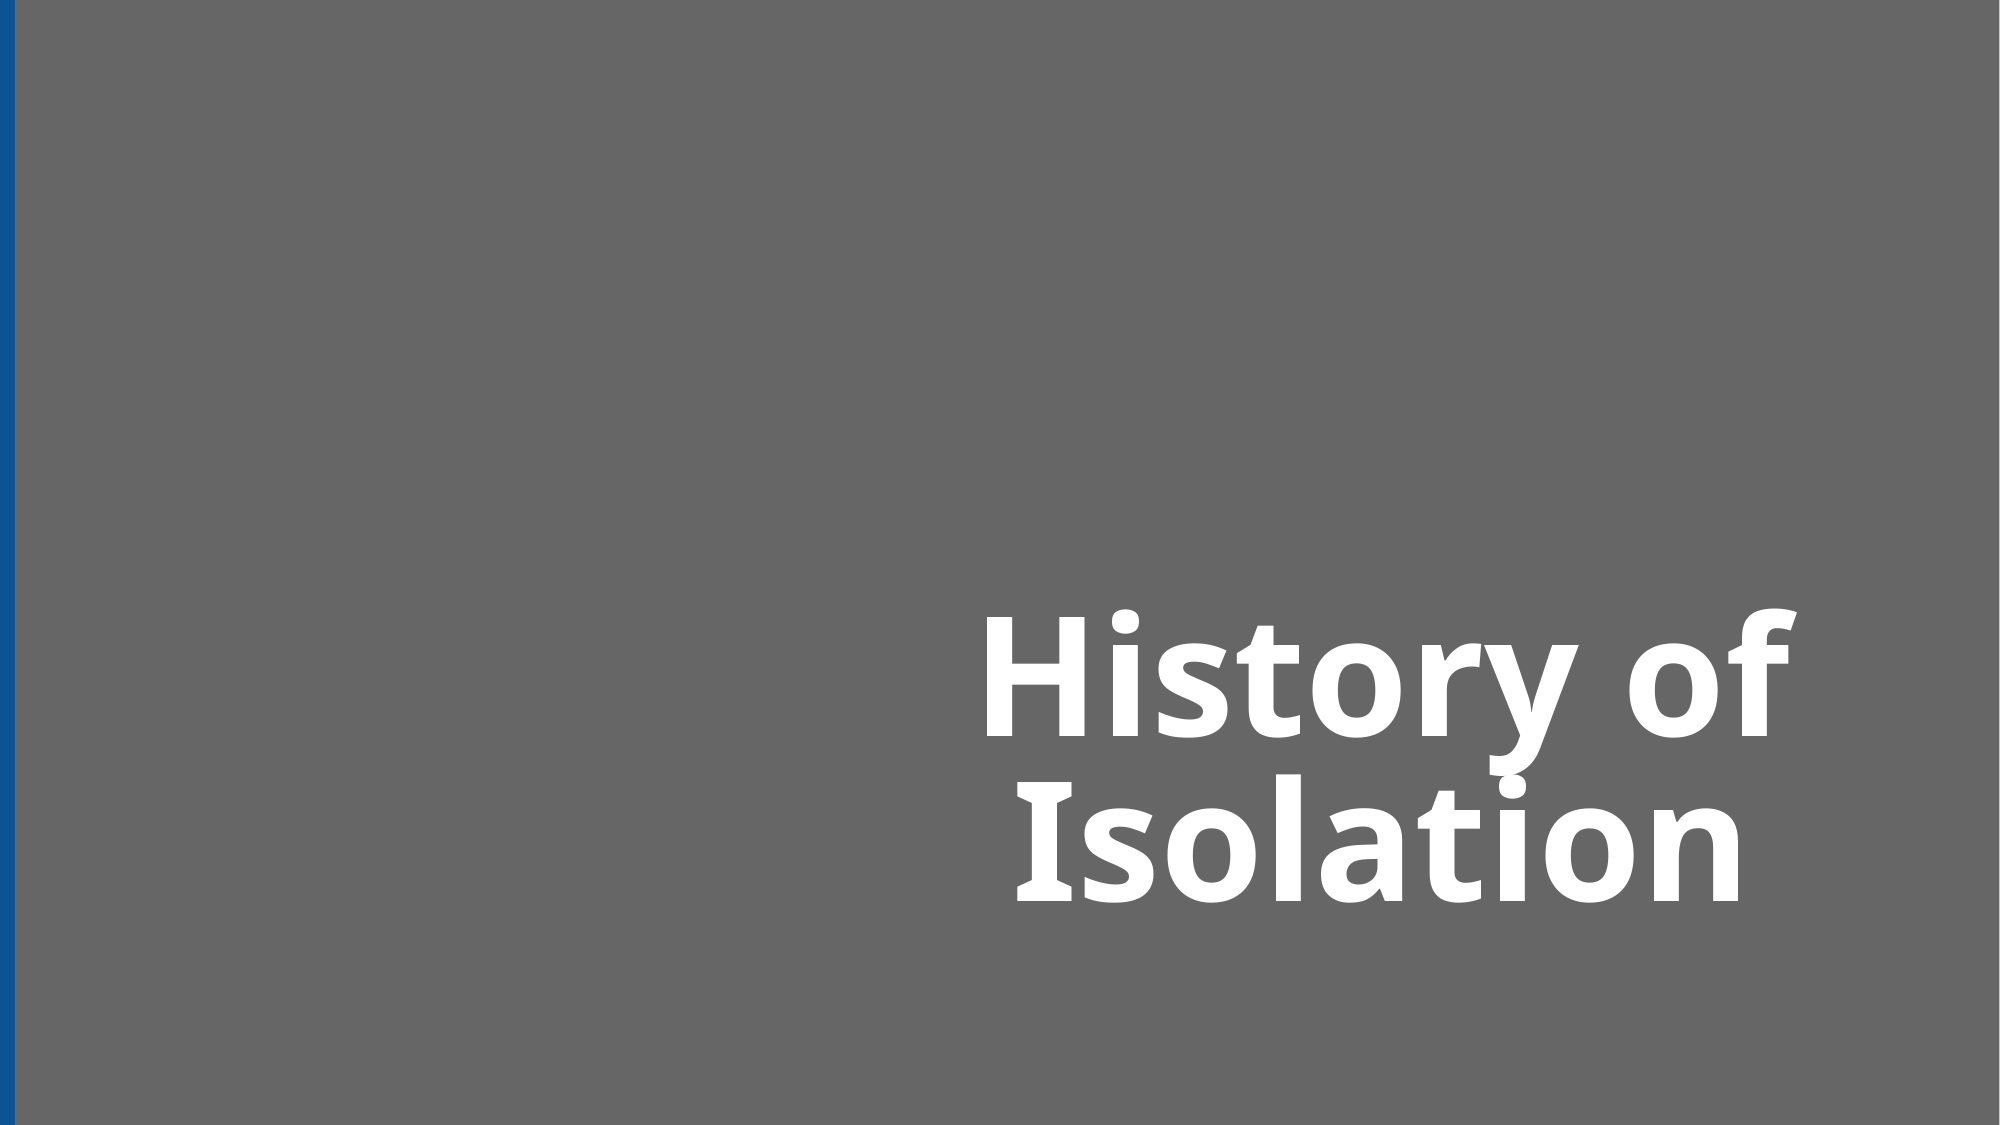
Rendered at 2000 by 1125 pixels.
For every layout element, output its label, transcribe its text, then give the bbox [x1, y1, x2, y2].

text_box History of Isolation [851, 595, 1913, 1010]
text_box [14, 0, 2000, 1125]
